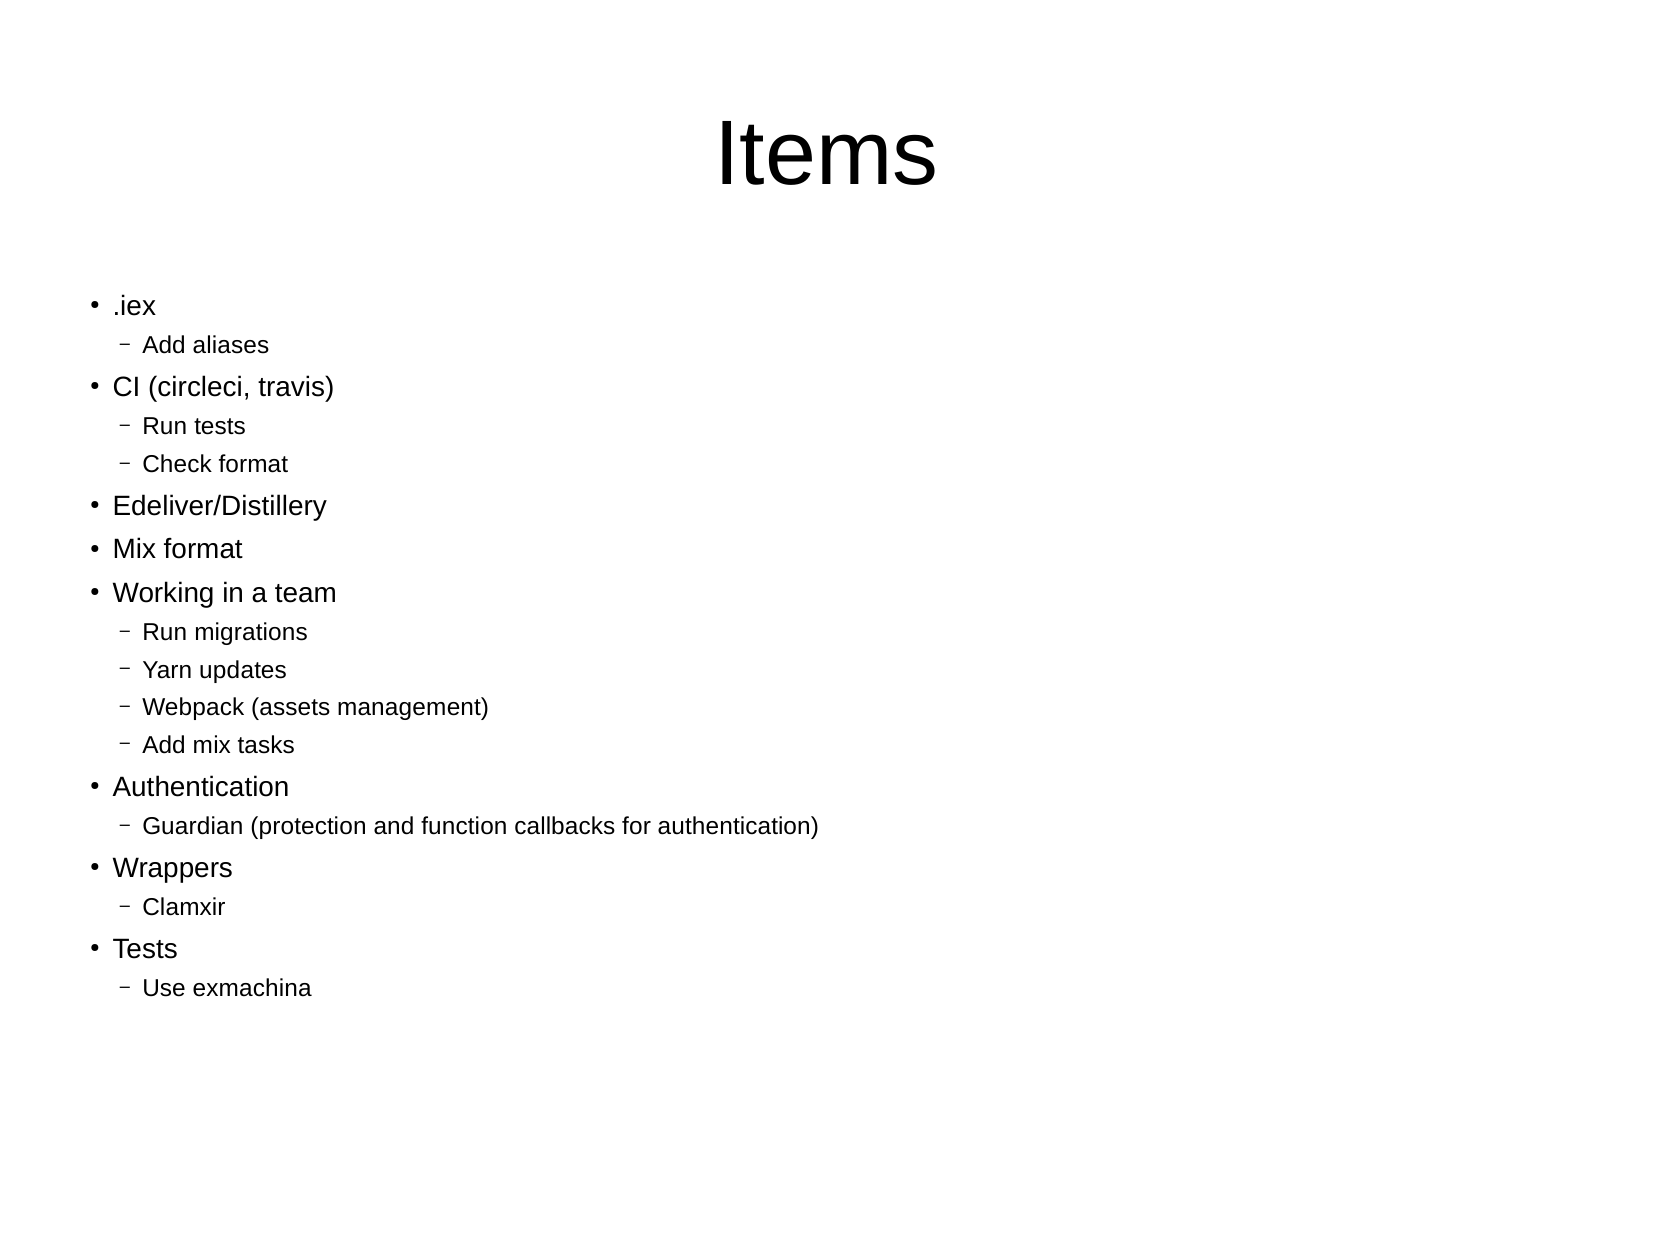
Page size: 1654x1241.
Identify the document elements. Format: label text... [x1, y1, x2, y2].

list .iex Add aliases CI (circleci, travis) Run tests Check format Edeliver/Distillery Mix format Working in a team Run migrations Yarn updates Webpack (assets management) Add mix tasks Authentication Guardian (protection and function callbacks for authentication) Wrappers Clamxir Tests Use exmachina [82, 290, 1571, 1010]
title Items [82, 49, 1571, 257]
